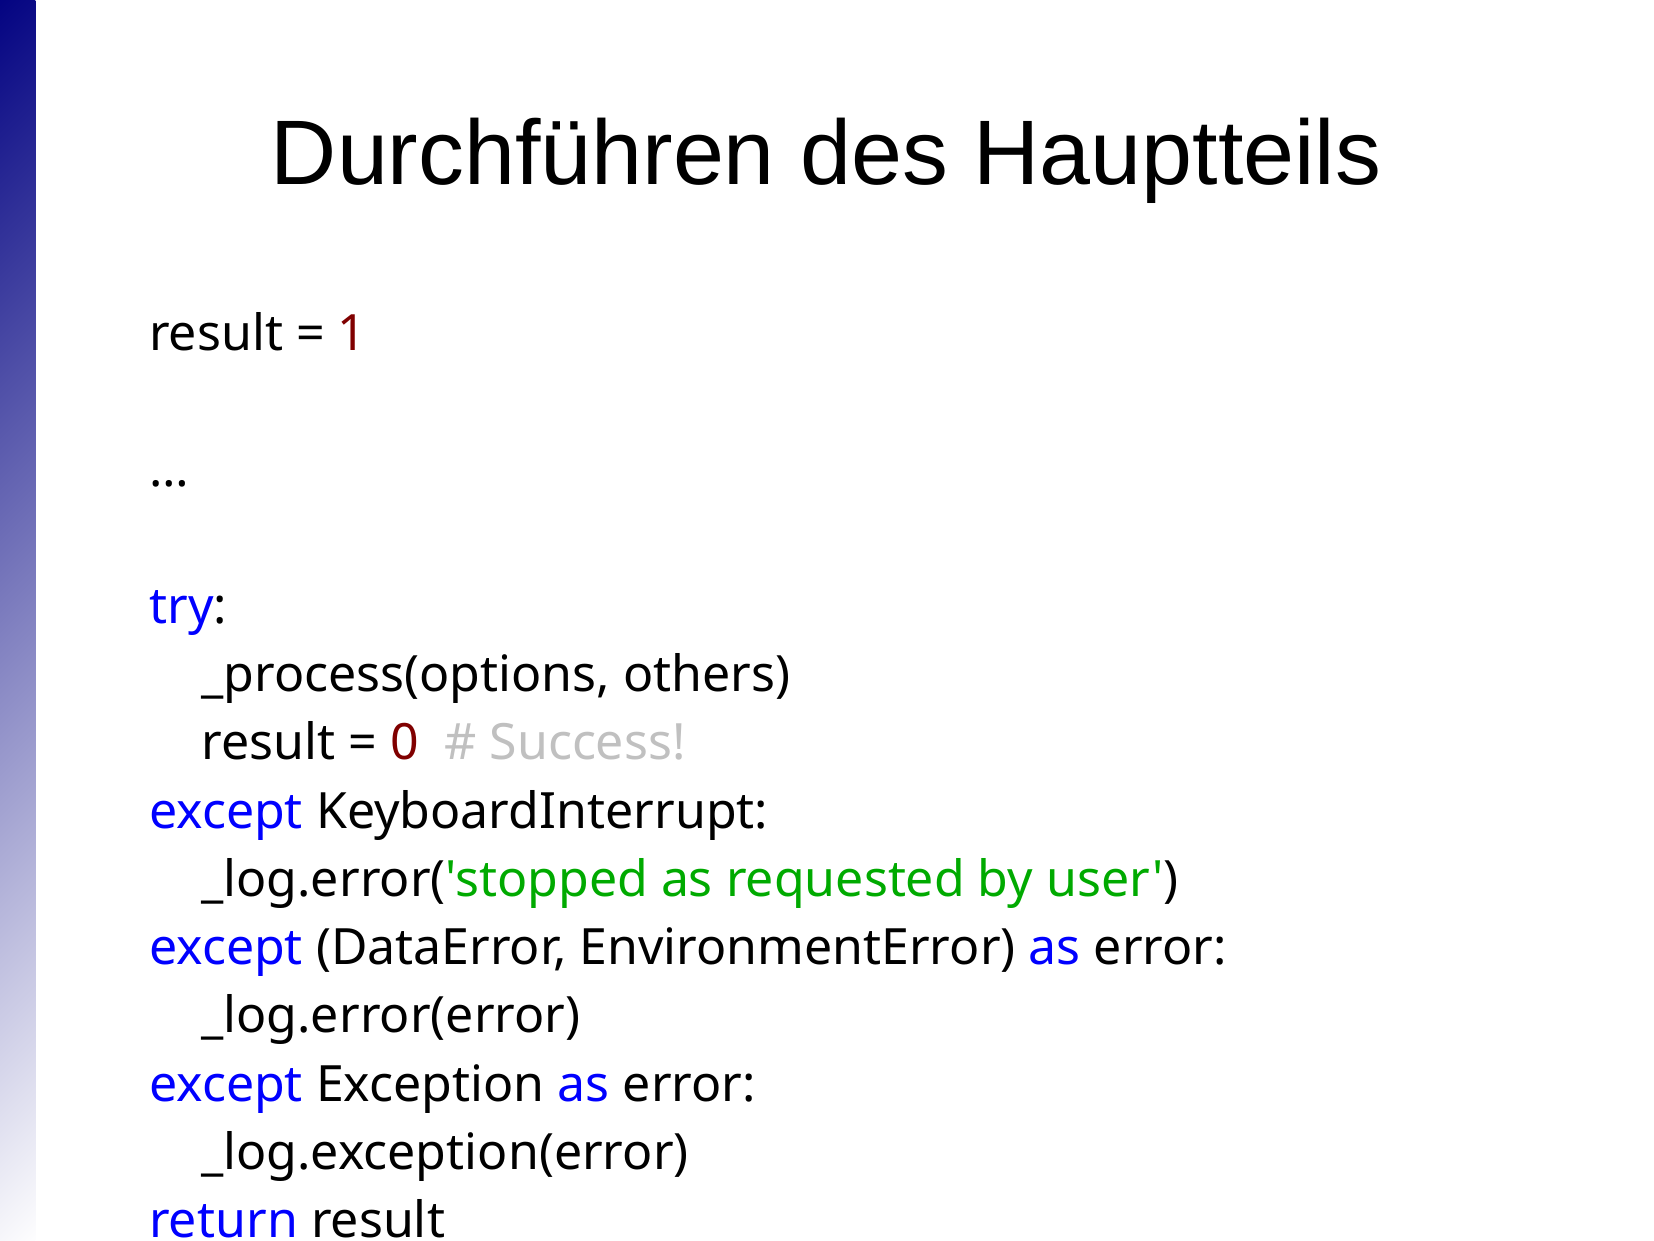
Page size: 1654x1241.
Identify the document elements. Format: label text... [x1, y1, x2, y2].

title Durchführen des Hauptteils [82, 49, 1571, 257]
text_box result = 1 … try: _process(options, others) result = 0 # Success! except KeyboardInterrupt: _log.error('stopped as requested by user') except (DataError, EnvironmentError) as error: _log.error(error) except Exception as error: _log.exception(error) return result [82, 289, 1595, 1127]
